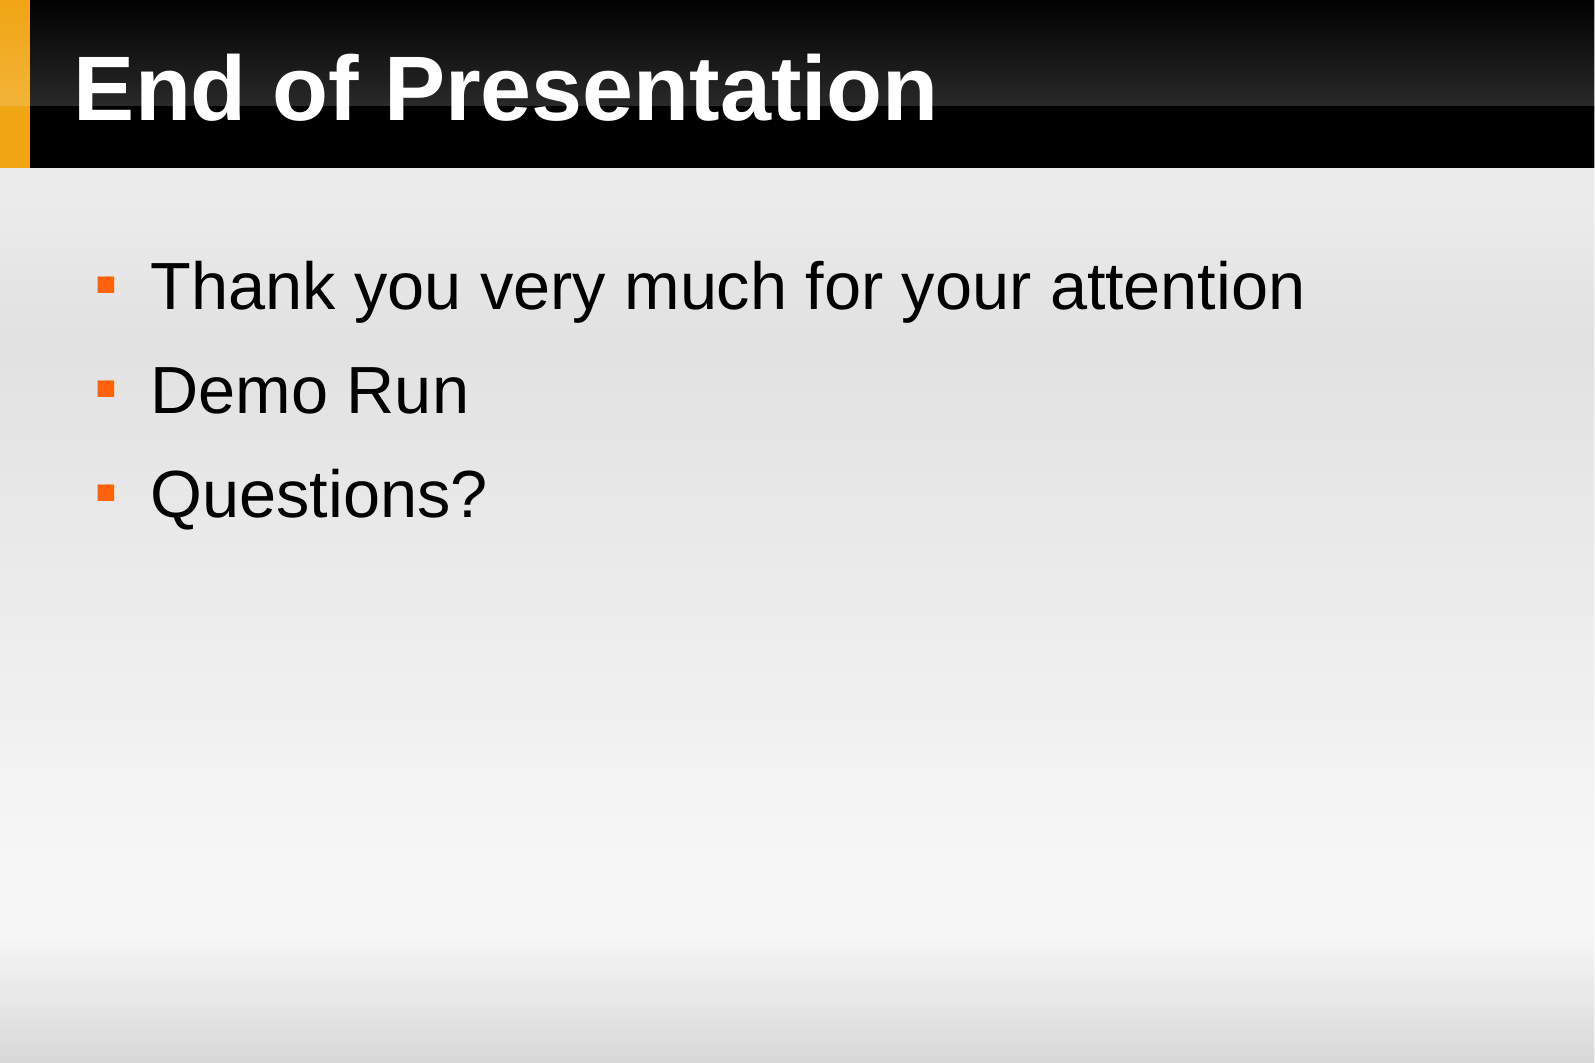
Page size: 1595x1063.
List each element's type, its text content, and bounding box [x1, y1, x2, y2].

picture [0, 0, 1595, 1063]
list Thank you very much for your attention Demo Run Questions? [79, 248, 1515, 1054]
title End of Presentation [74, 7, 1510, 171]
